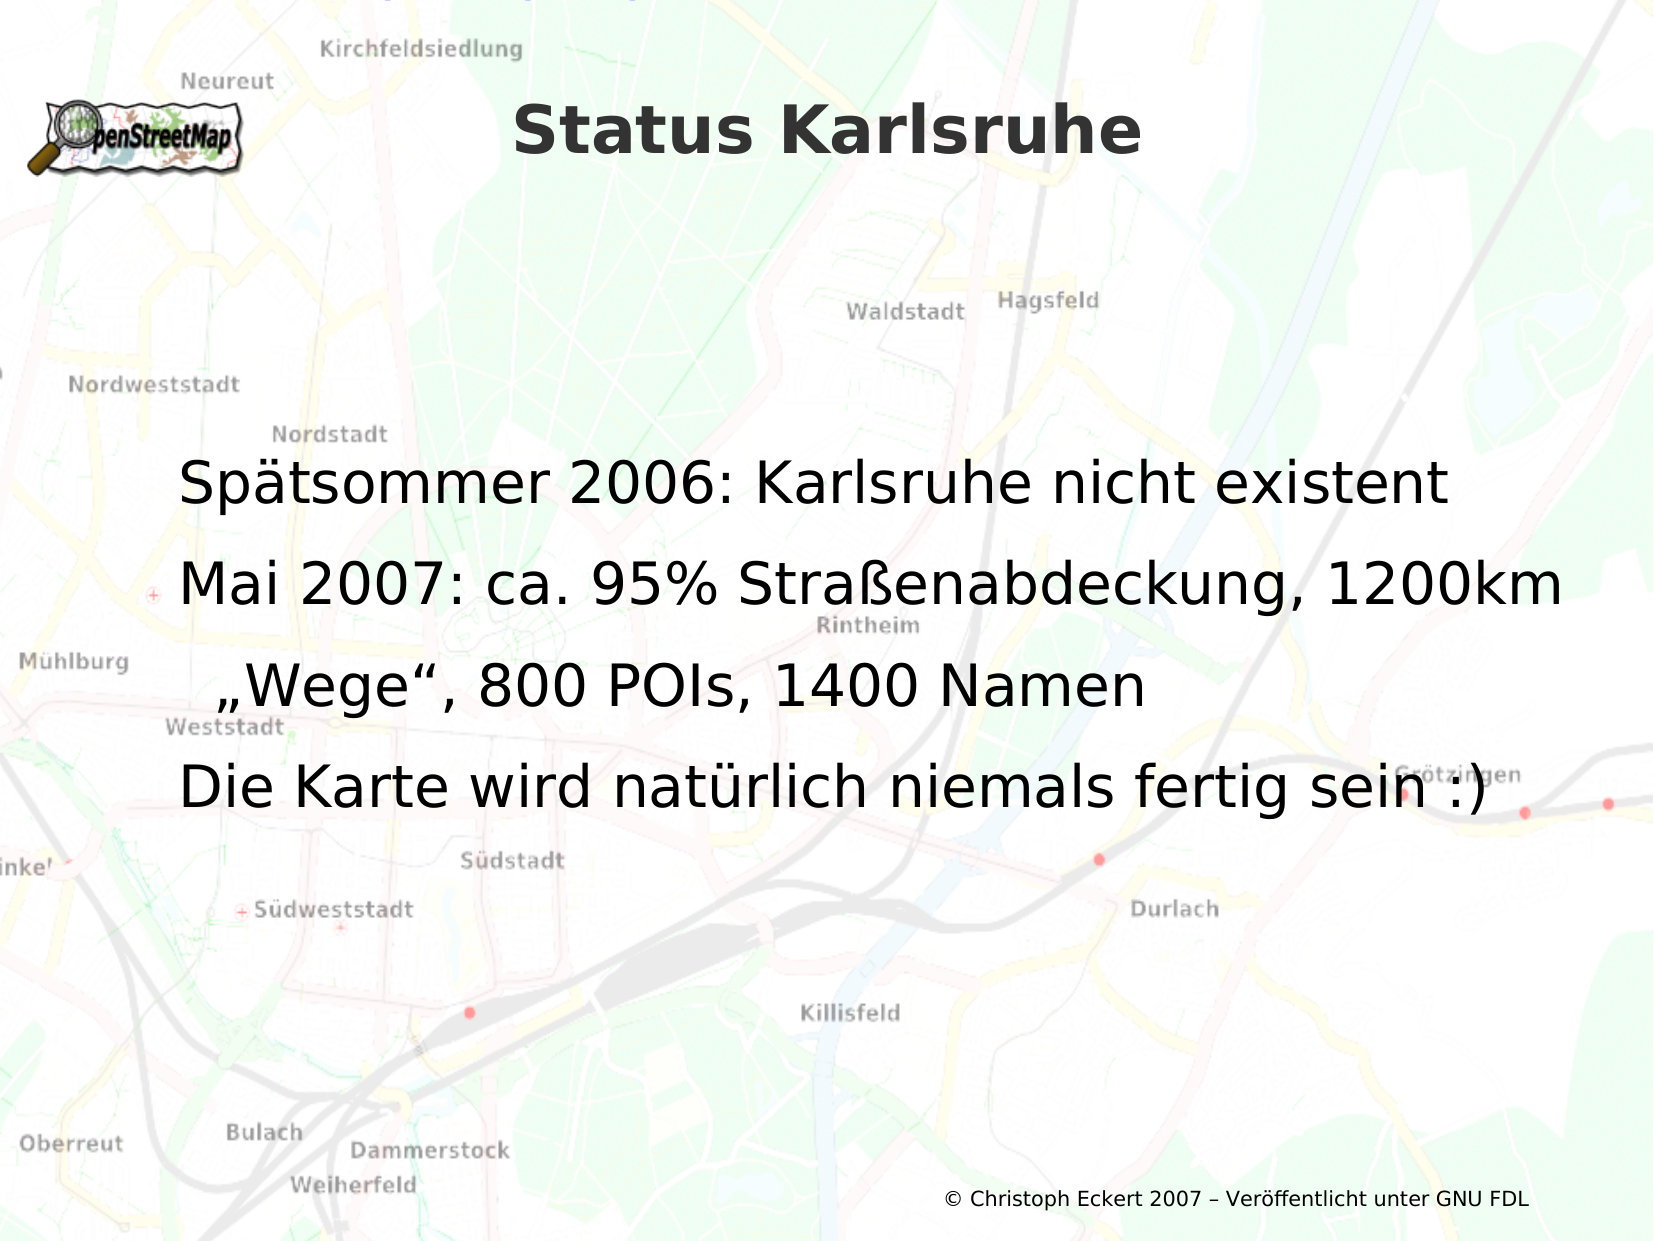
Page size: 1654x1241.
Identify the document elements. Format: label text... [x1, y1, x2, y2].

title Status Karlsruhe [121, 91, 1534, 299]
picture [0, 0, 1653, 1241]
text_box Spätsommer 2006: Karlsruhe nicht existent Mai 2007: ca. 95% Straßenabdeckung, 1200km „Wege“, 800 POIs, 1400 Namen Die Karte wird natürlich niemals fertig sein :) [178, 328, 1570, 910]
